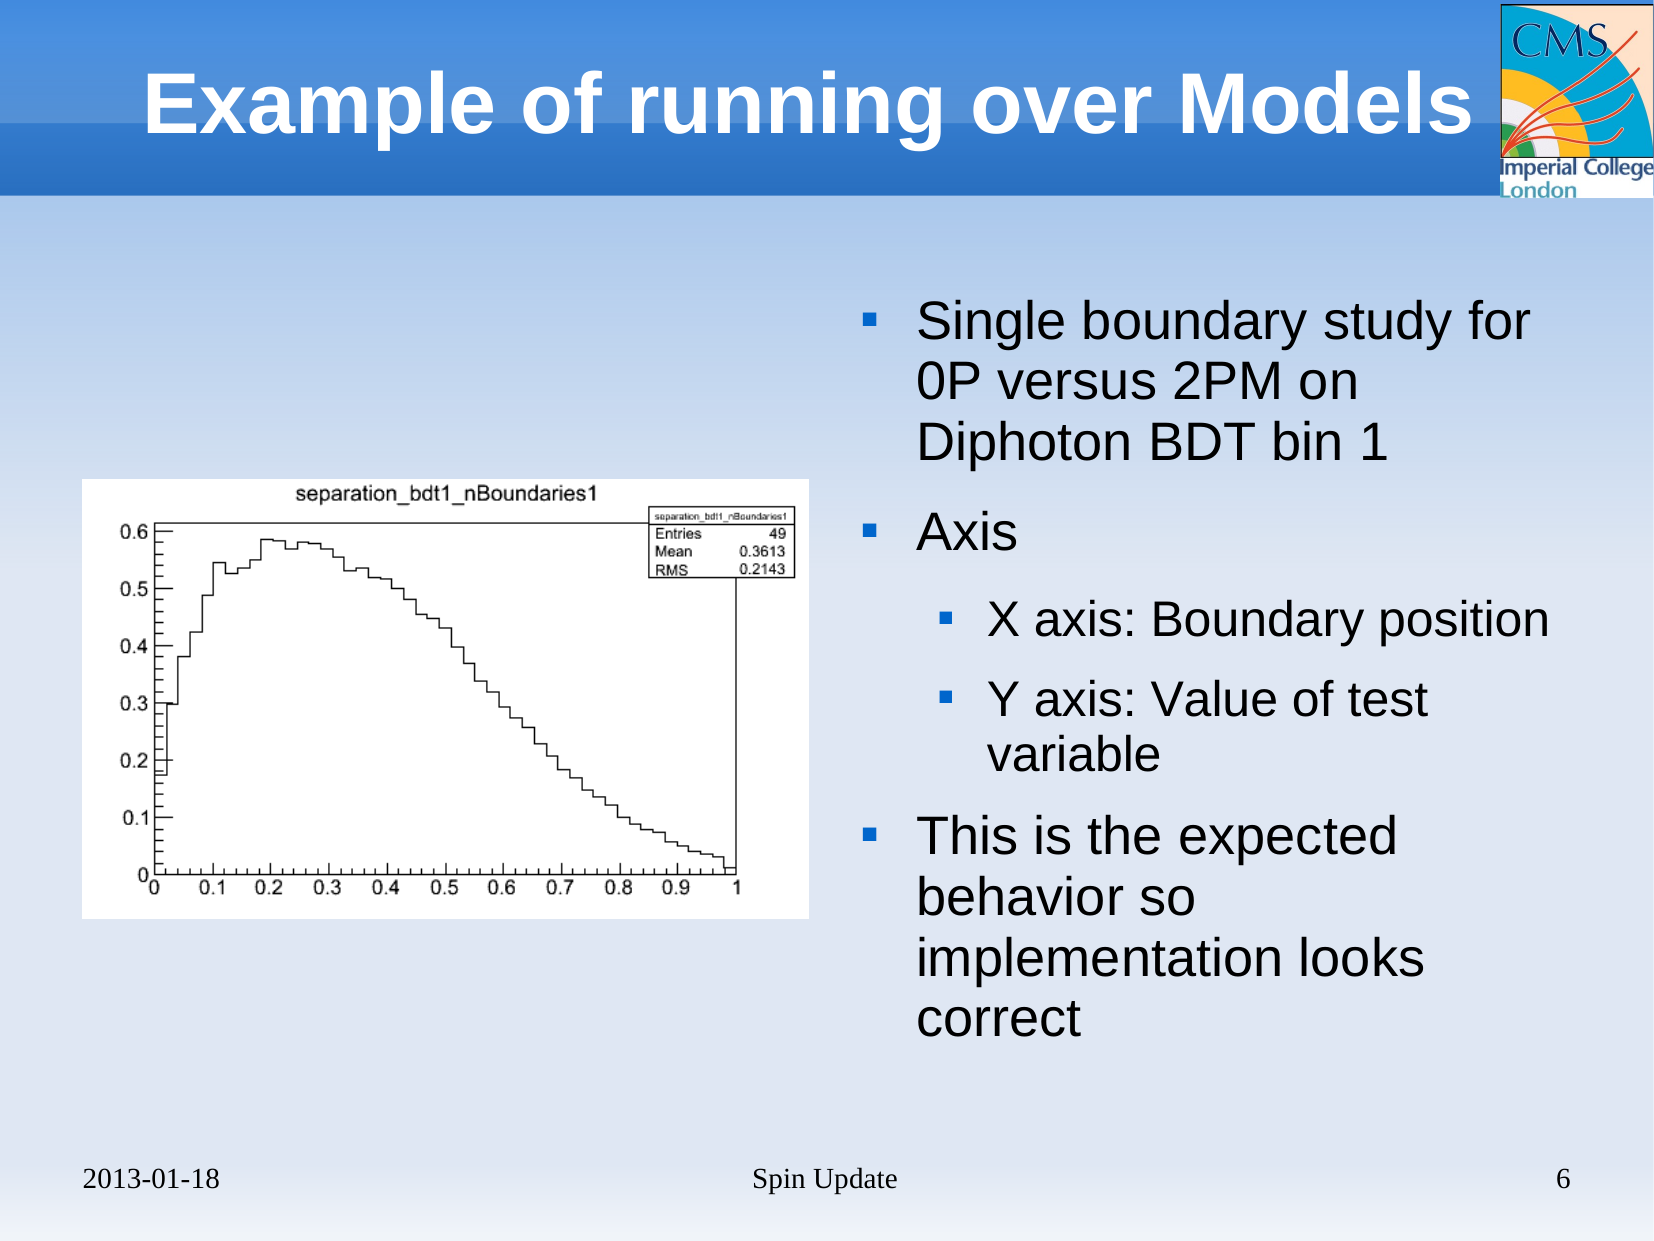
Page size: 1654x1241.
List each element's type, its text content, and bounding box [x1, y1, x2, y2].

list Single boundary study for 0P versus 2PM on Diphoton BDT bin 1 Axis X axis: Boundary position Y axis: Value of test variable This is the expected behavior so implementation looks correct [845, 290, 1572, 1109]
picture [0, 0, 1654, 1241]
title Example of running over Models [76, 0, 1565, 208]
